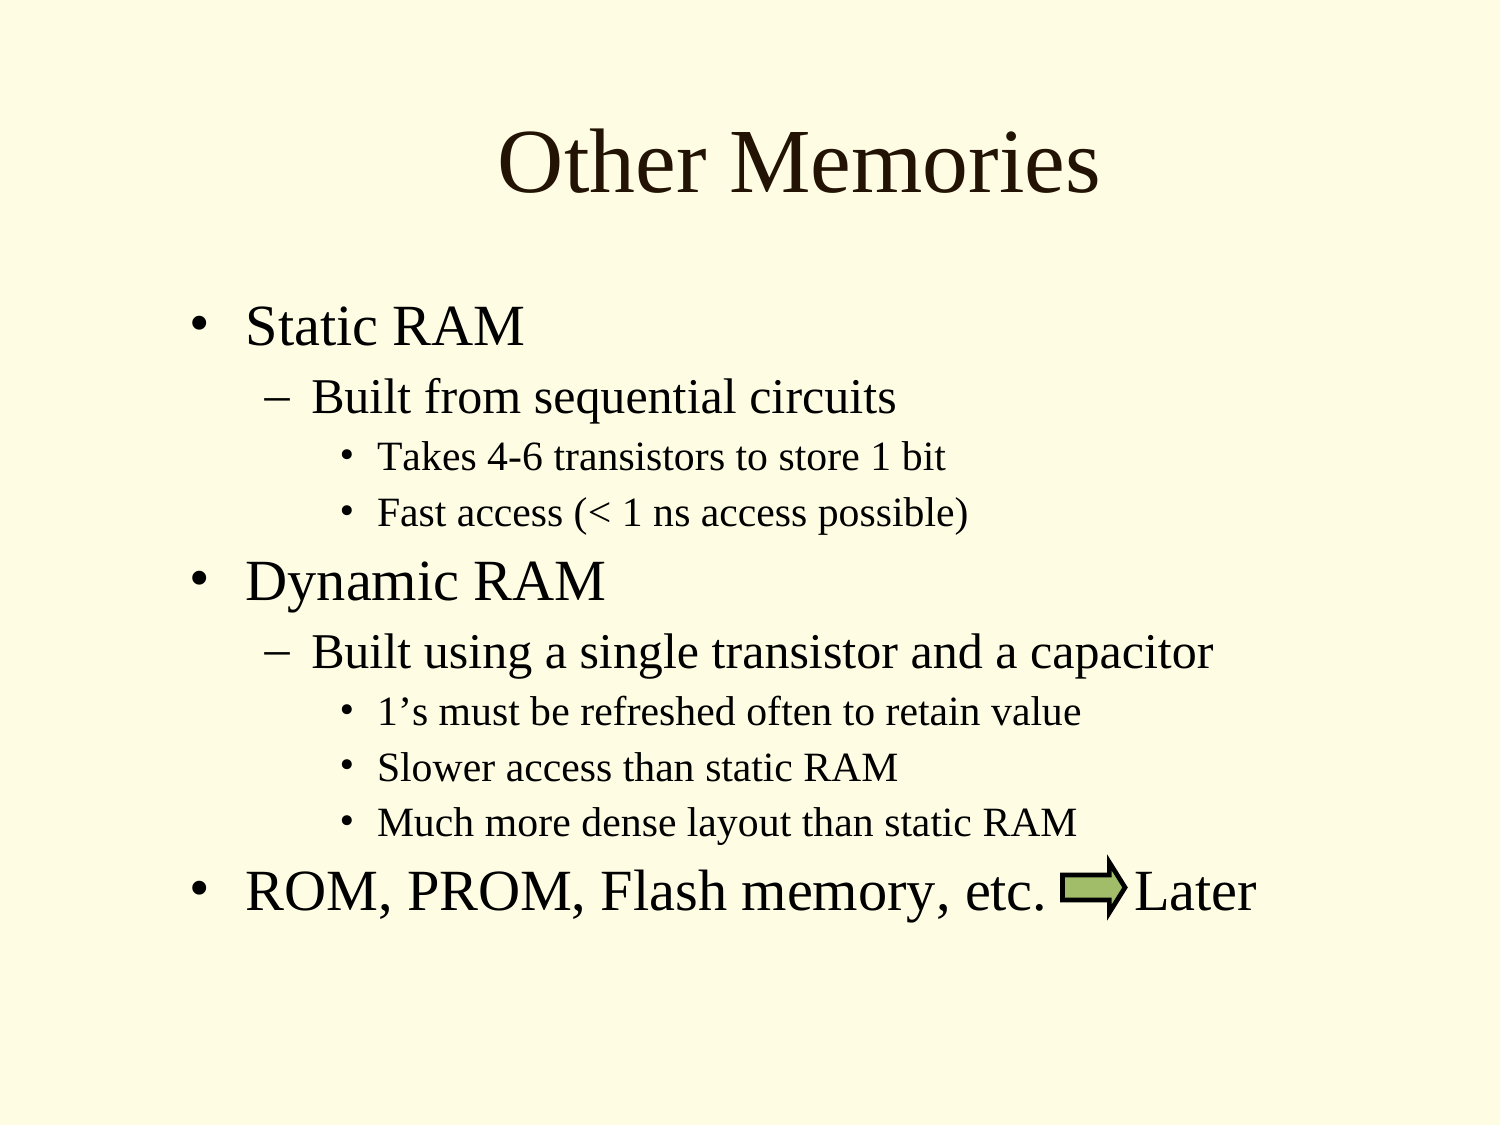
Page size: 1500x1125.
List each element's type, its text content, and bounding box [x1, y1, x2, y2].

text_box [1062, 862, 1126, 913]
title Other Memories [174, 62, 1425, 250]
list Static RAM Built from sequential circuits Takes 4-6 transistors to store 1 bit Fast access (< 1 ns access possible)‏ Dynamic RAM Built using a single transistor and a capacitor 1’s must be refreshed often to retain value Slower access than static RAM Much more dense layout than static RAM ROM, PROM, Flash memory, etc. Later [174, 287, 1425, 1009]
